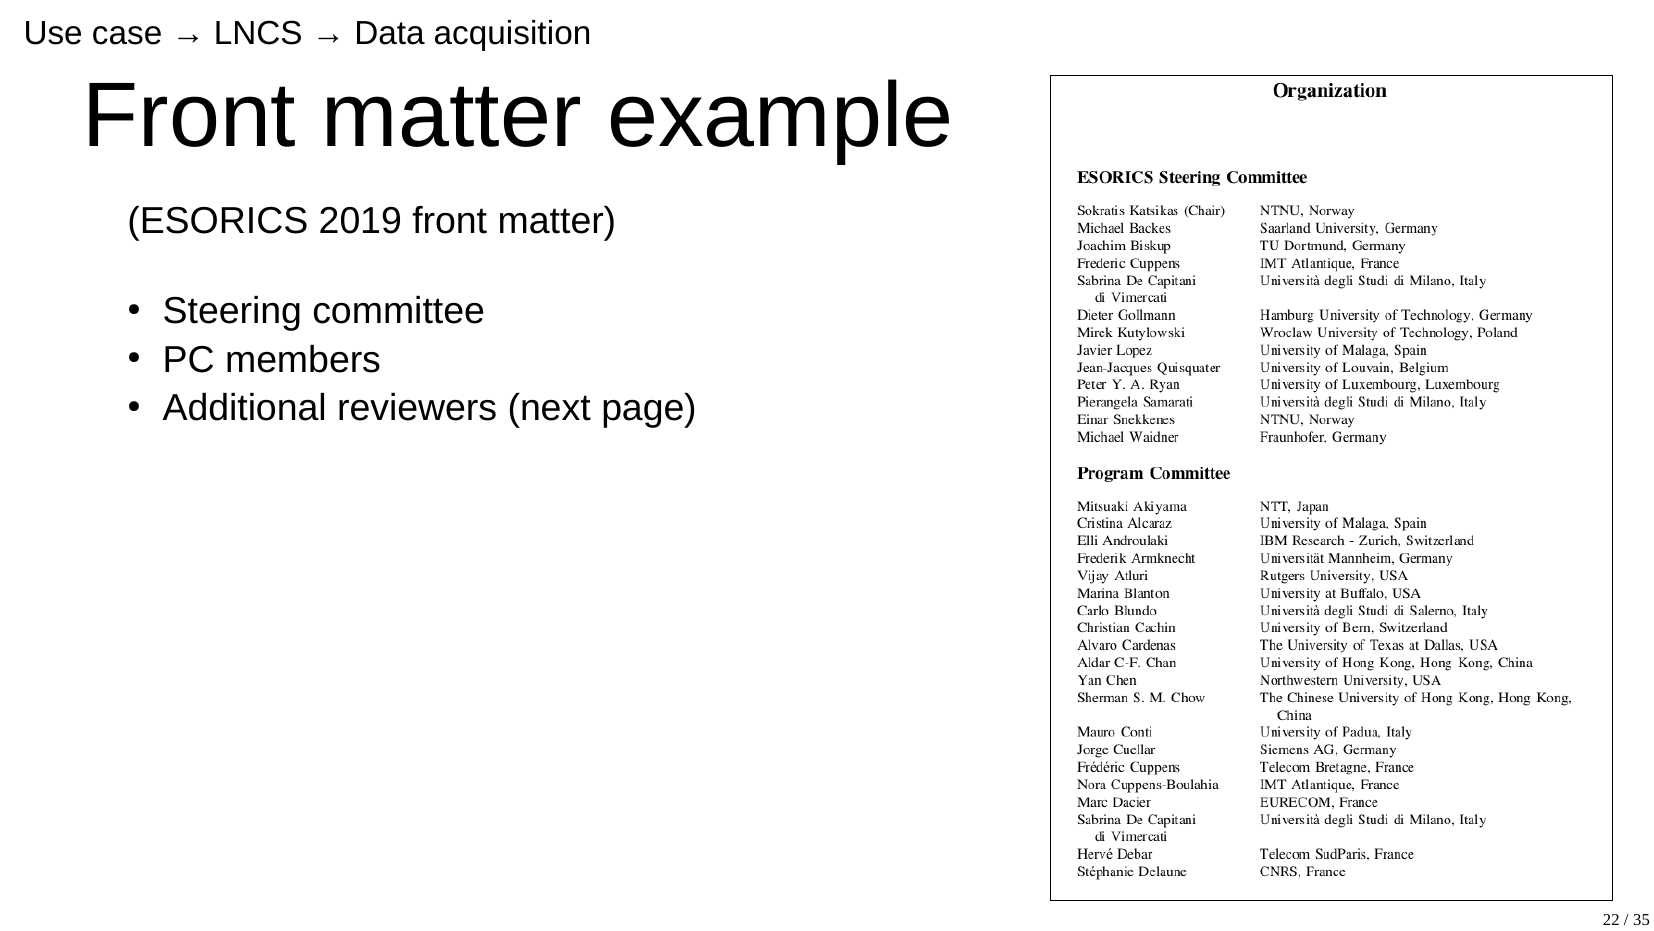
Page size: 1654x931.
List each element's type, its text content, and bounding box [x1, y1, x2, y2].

text_box (ESORICS 2019 front matter) Steering committee PC members Additional reviewers (next page) [112, 192, 788, 436]
title Front matter example [82, 37, 1571, 193]
title Use case → LNCS → Data acquisition [23, 13, 624, 52]
picture [1050, 75, 1613, 901]
